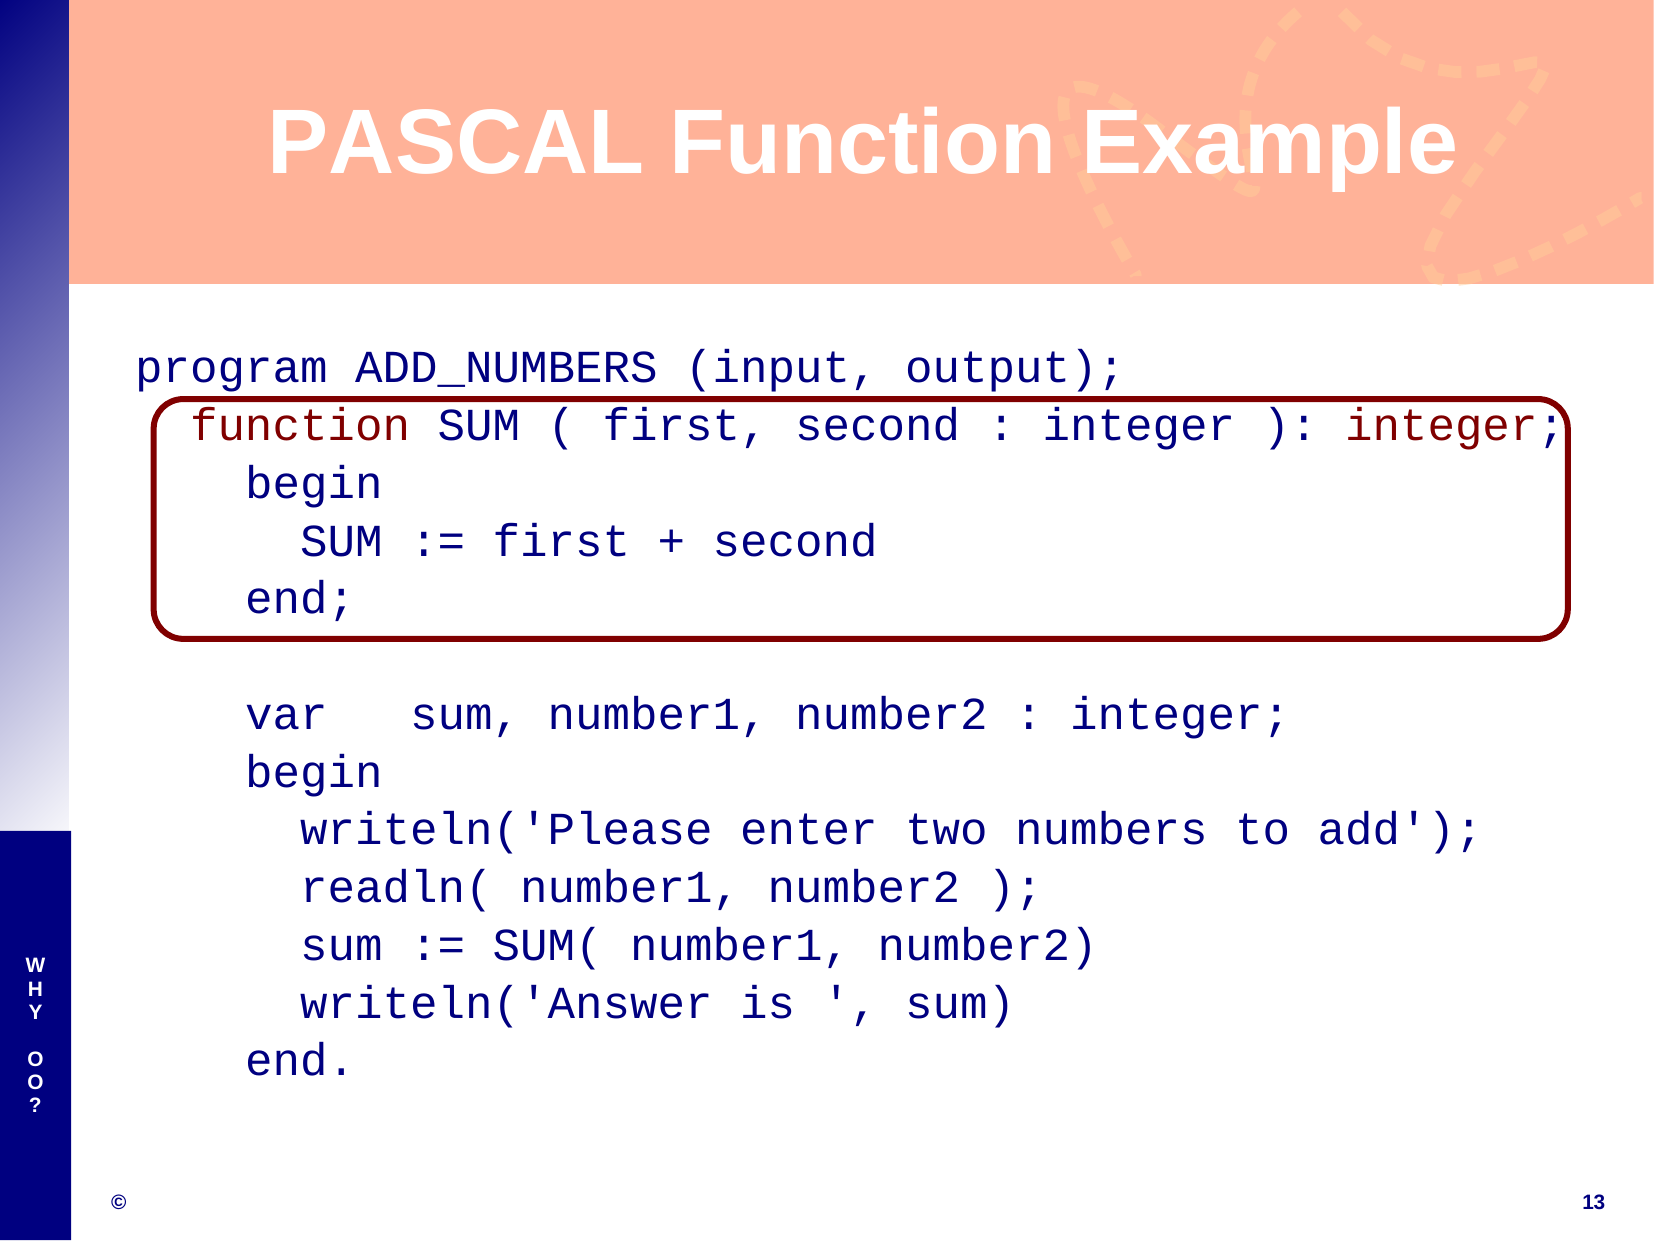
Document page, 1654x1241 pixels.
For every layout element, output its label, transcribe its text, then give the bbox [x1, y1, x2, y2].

list program ADD_NUMBERS (input, output); function SUM ( first, second : integer ): integer; begin SUM := first + second end; var sum, number1, number2 : integer; begin writeln('Please enter two numbers to add'); readln( number1, number2 ); sum := SUM( number1, number2) writeln('Answer is ', sum) end. [135, 344, 1581, 1148]
text_box W H Y O O ? [0, 830, 71, 1241]
title PASCAL Function Example [111, 37, 1617, 246]
